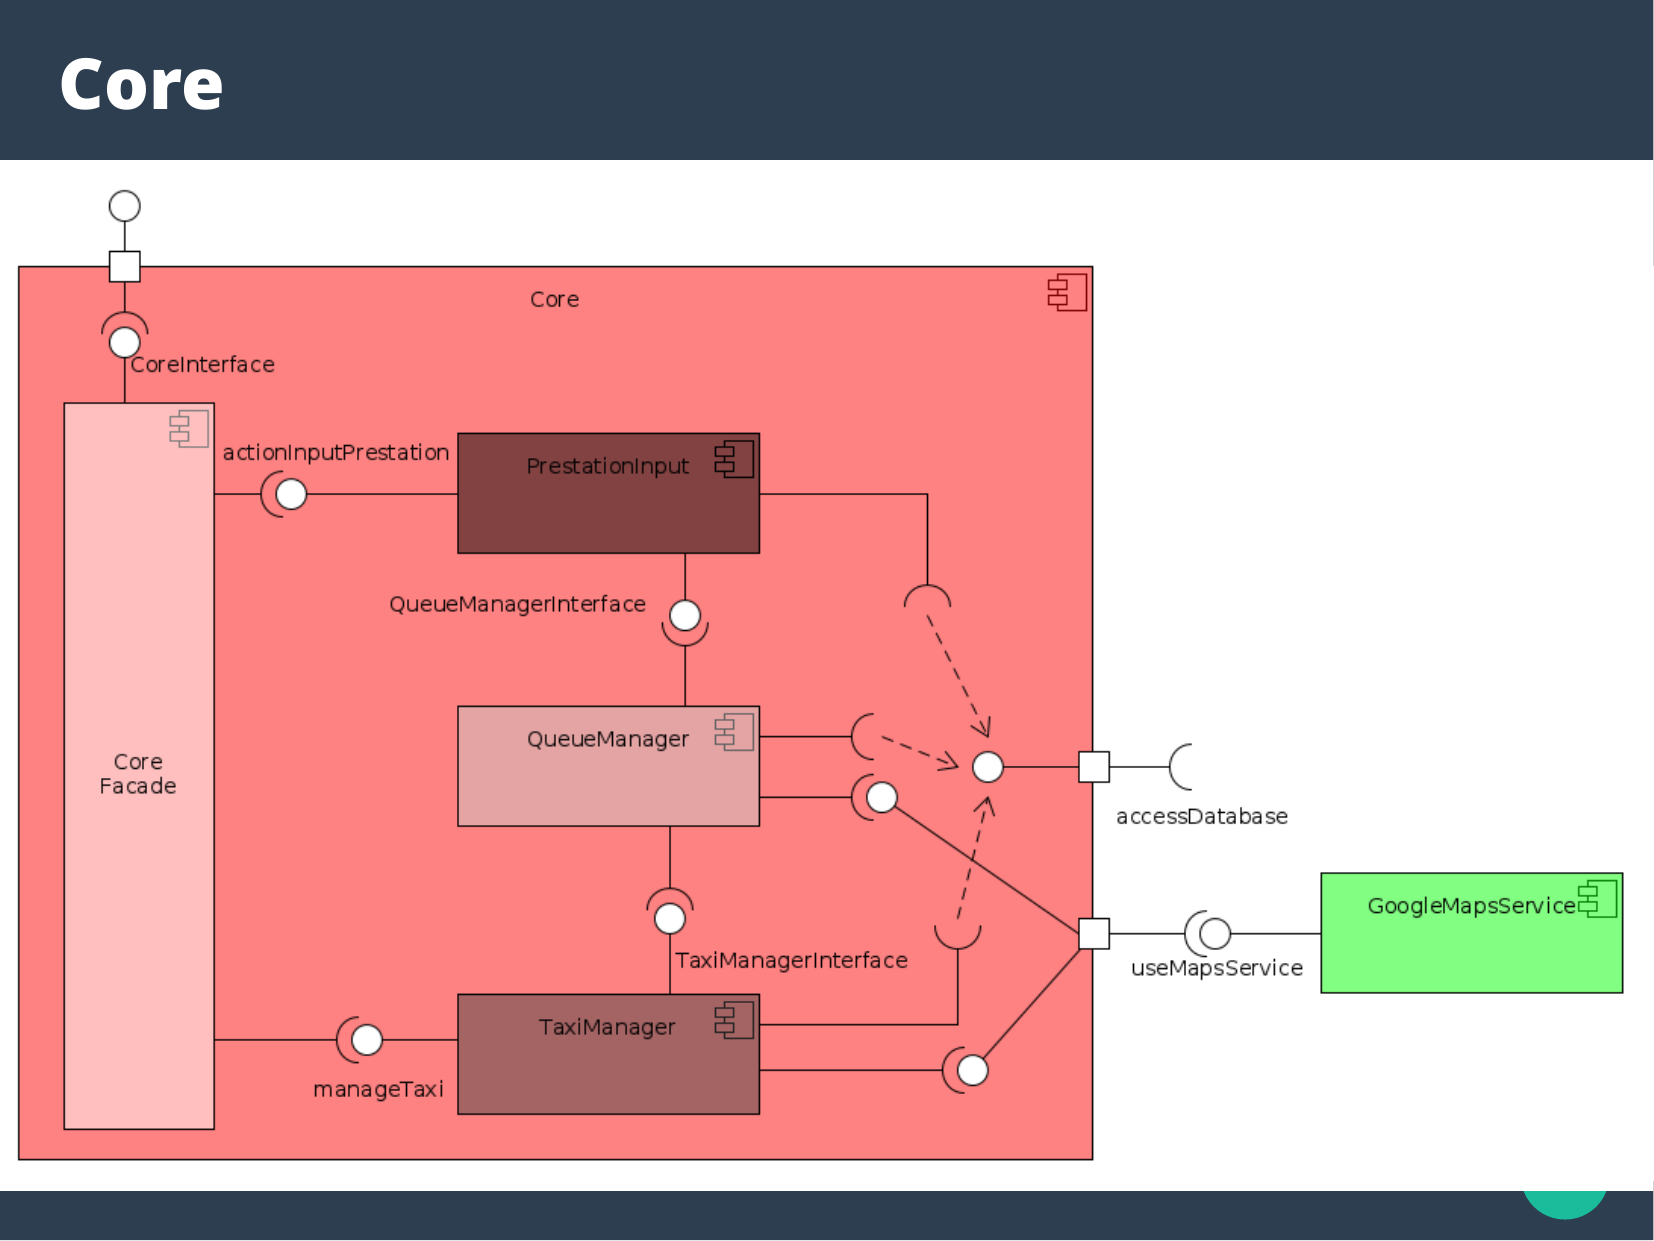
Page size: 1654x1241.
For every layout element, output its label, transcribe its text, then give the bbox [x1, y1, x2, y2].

title Core [59, 3, 1595, 161]
picture [0, 160, 1654, 1191]
